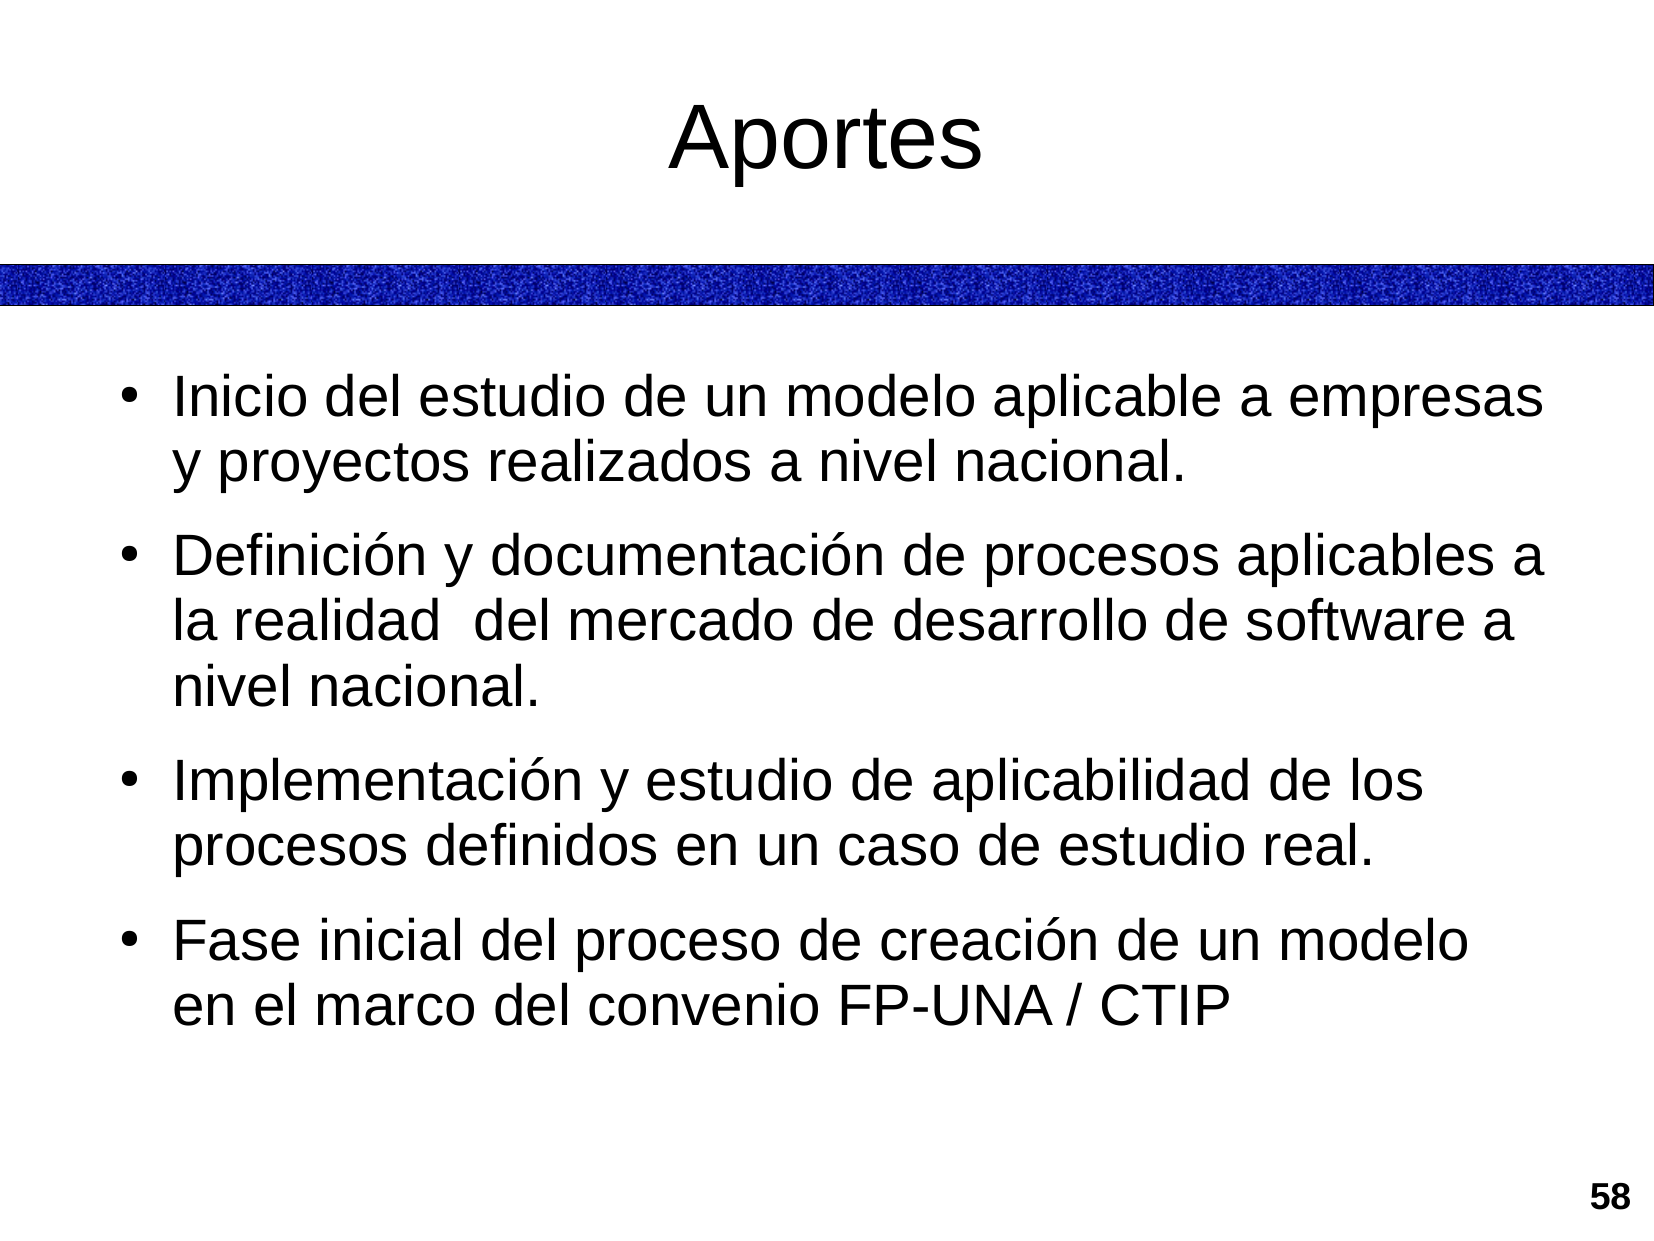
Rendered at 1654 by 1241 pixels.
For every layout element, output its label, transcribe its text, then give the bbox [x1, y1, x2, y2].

title Aportes [58, 14, 1595, 260]
list Inicio del estudio de un modelo aplicable a empresas y proyectos realizados a nivel nacional. Definición y documentación de procesos aplicables a la realidad del mercado de desarrollo de software a nivel nacional. Implementación y estudio de aplicabilidad de los procesos definidos en un caso de estudio real. Fase inicial del proceso de creación de un modelo en el marco del convenio FP-UNA / CTIP [101, 363, 1549, 1168]
text_box <número> [1575, 1168, 1654, 1240]
picture [0, 265, 1653, 305]
